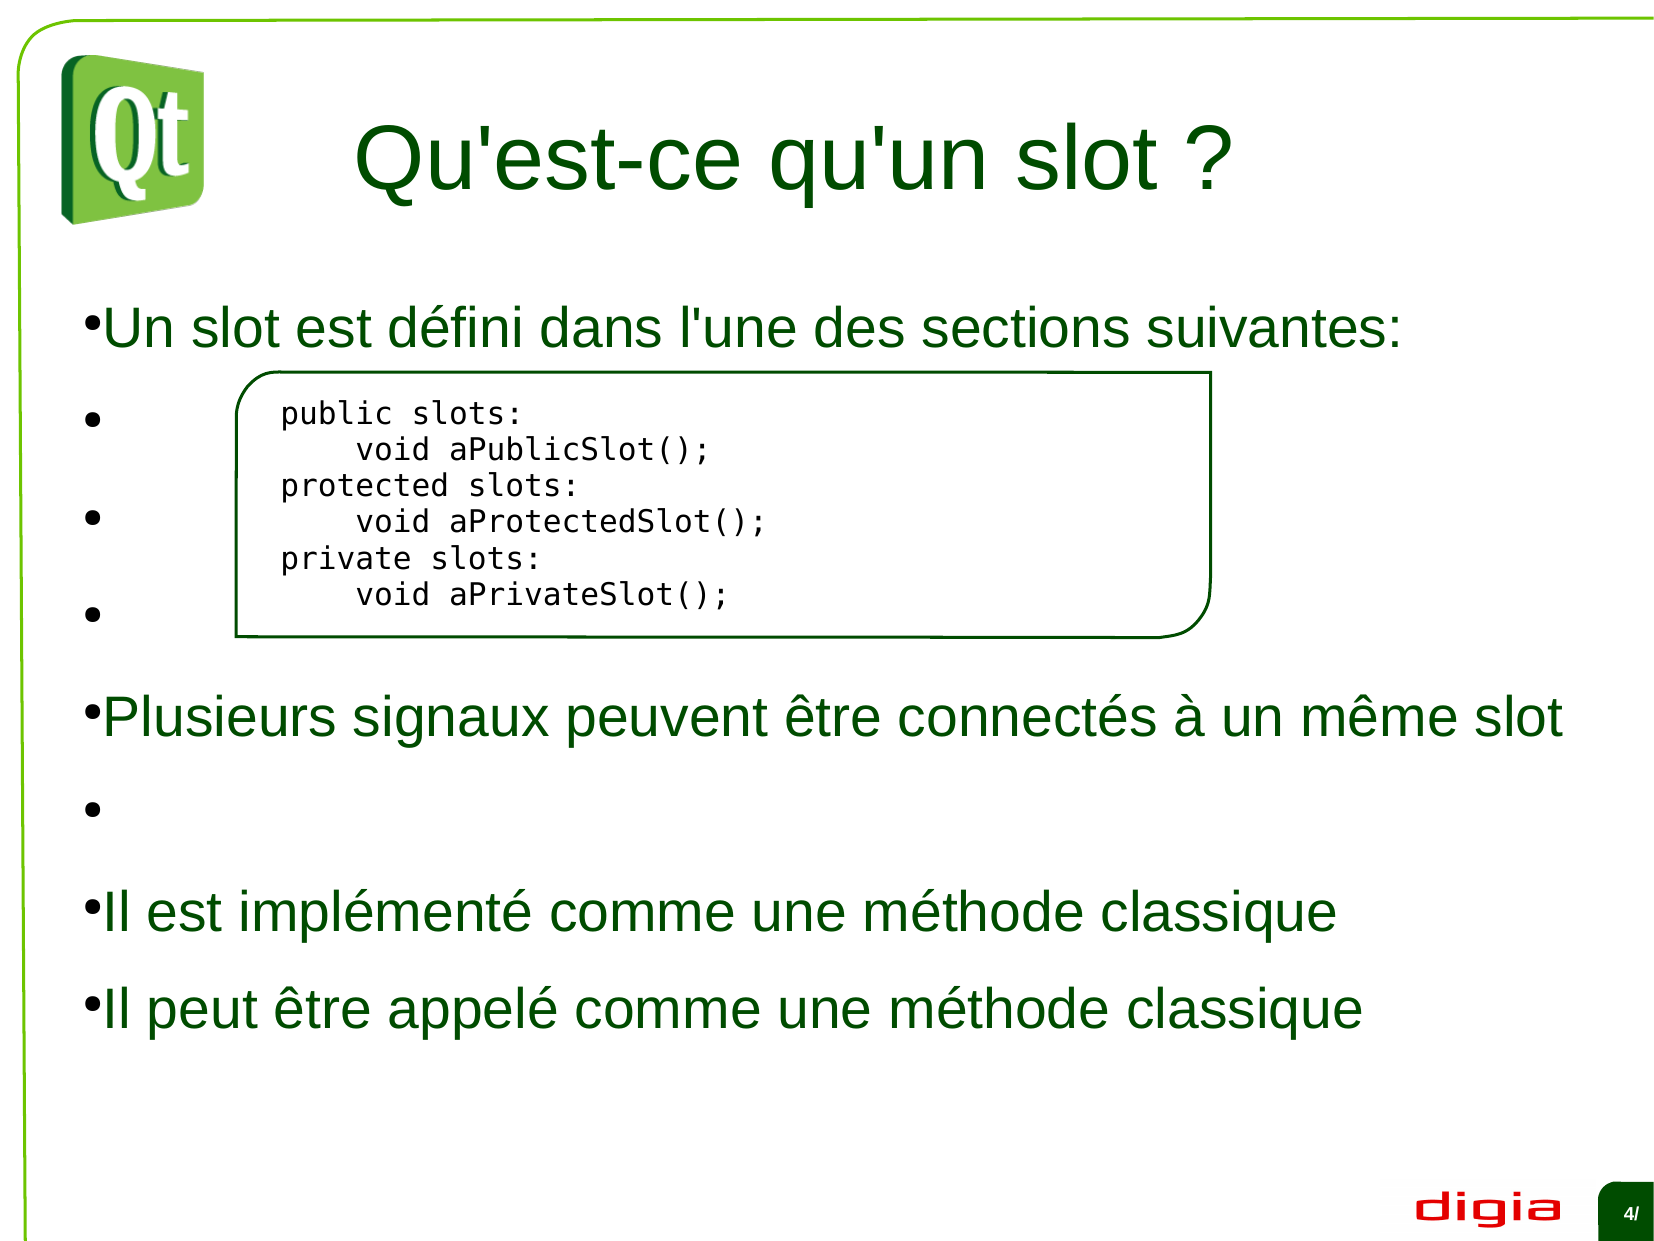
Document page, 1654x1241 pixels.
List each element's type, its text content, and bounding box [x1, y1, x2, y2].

title Qu'est-ce qu'un slot ? [257, 49, 1333, 257]
text_box public slots: void aPublicSlot(); protected slots: void aProtectedSlot(); private slots: void aPrivateSlot(); [265, 387, 783, 621]
list Un slot est défini dans l'une des sections suivantes: Plusieurs signaux peuvent être connectés à un même slot Il est implémenté comme une méthode classique Il peut être appelé comme une méthode classique [82, 290, 1571, 1094]
